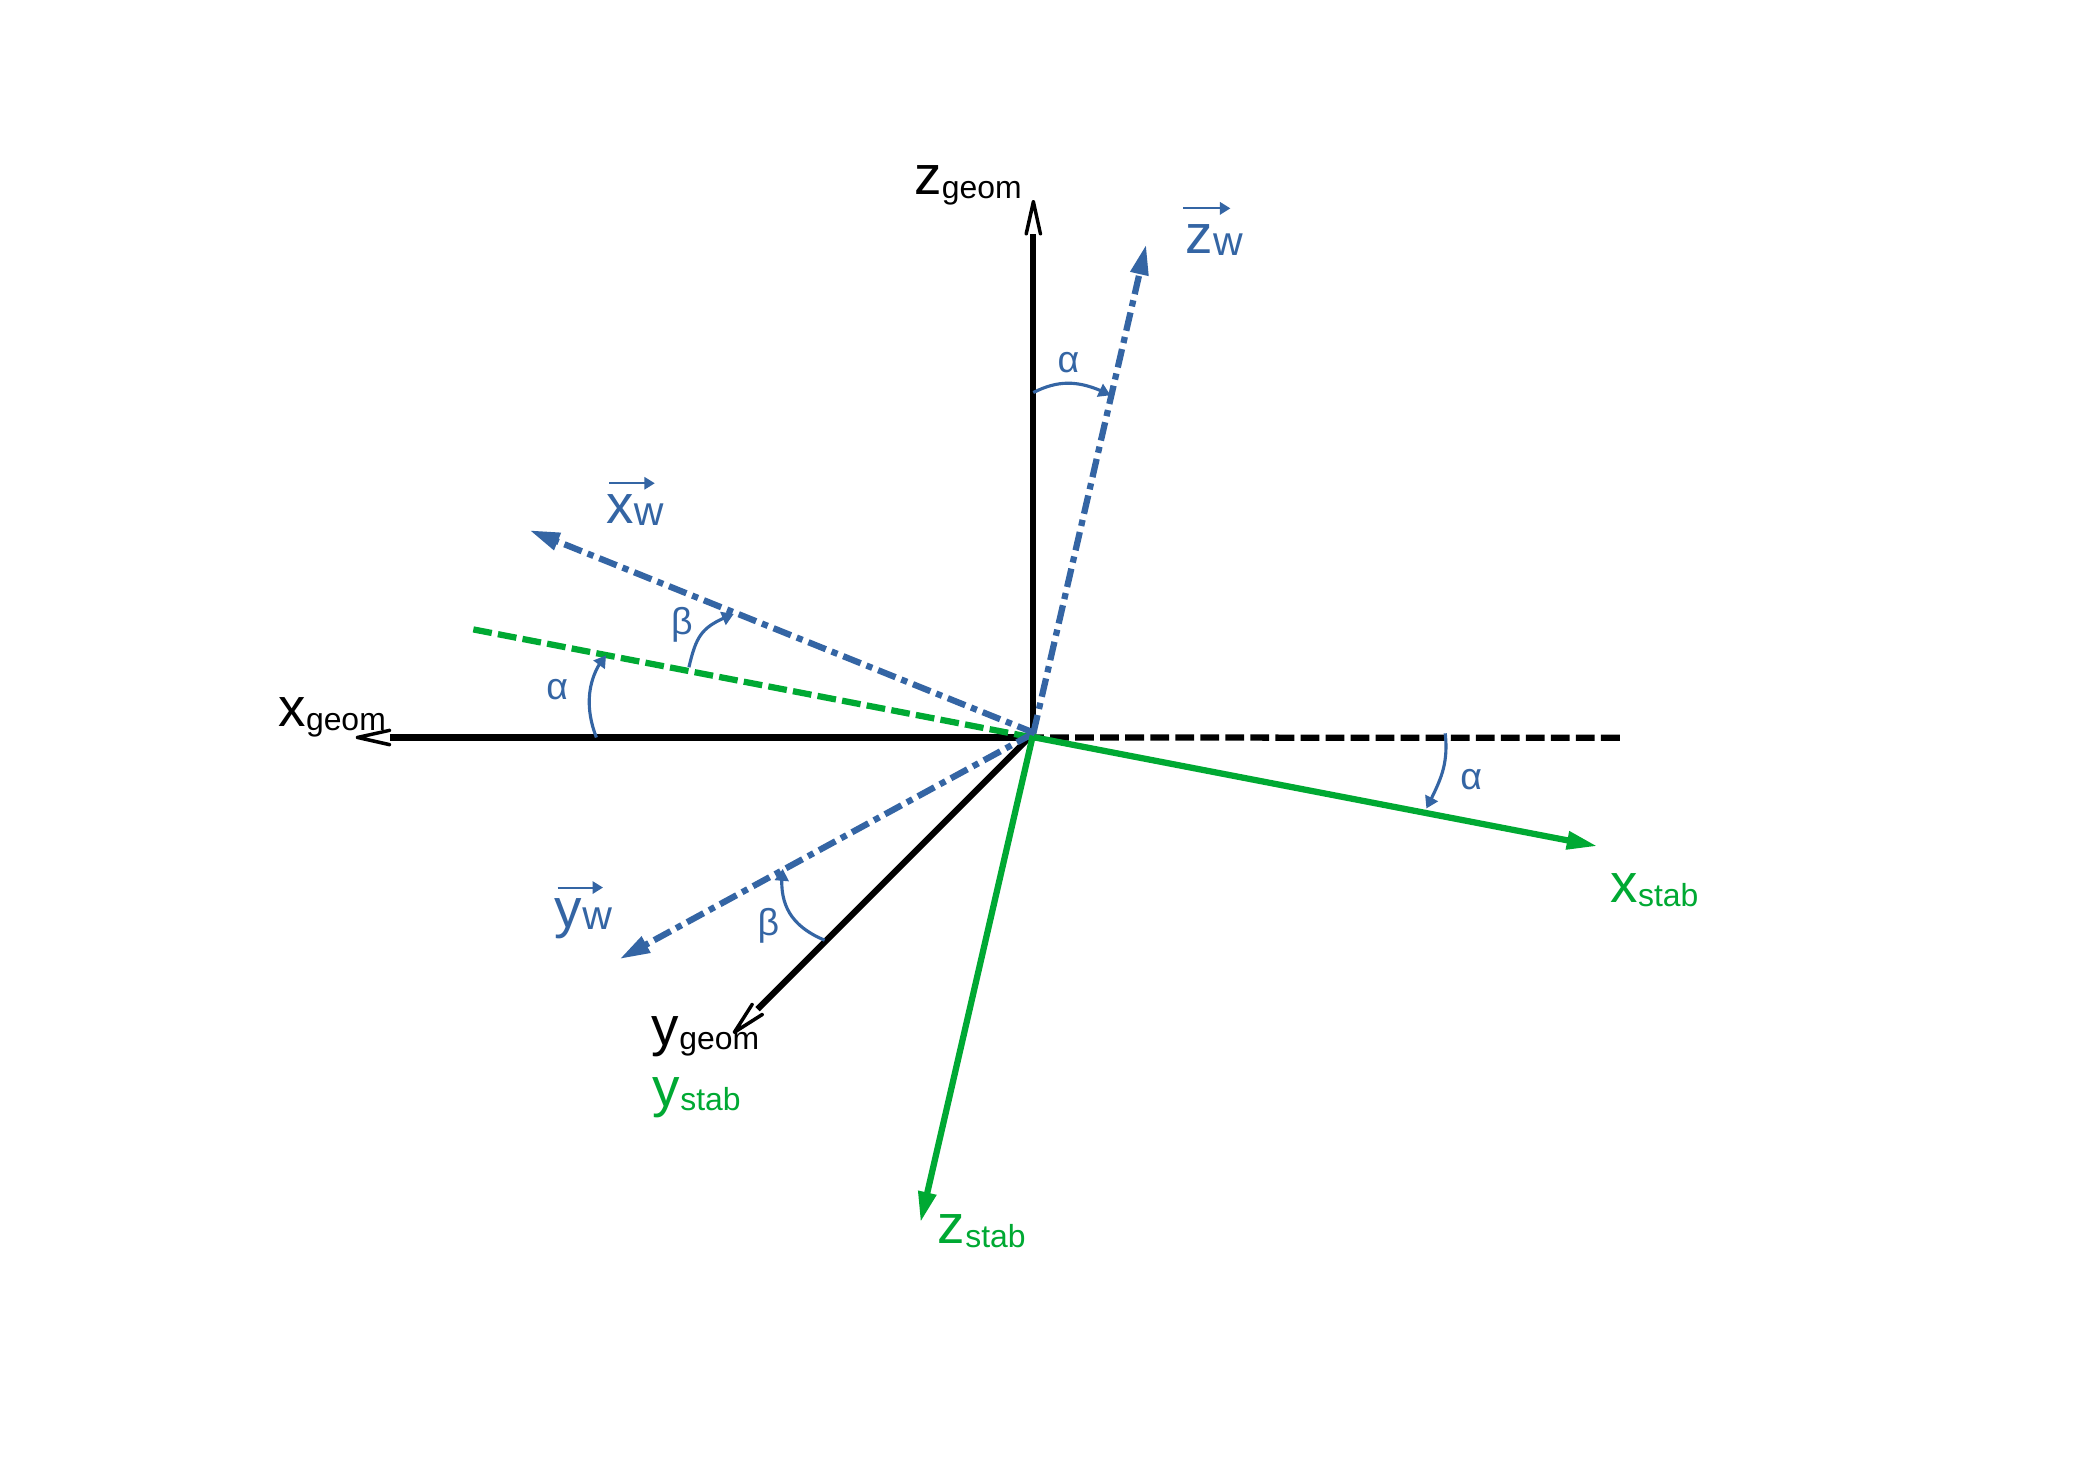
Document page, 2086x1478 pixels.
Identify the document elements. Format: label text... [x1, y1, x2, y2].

text_box xw [591, 466, 679, 561]
text_box yw [539, 870, 627, 965]
text_box ystab [638, 1049, 771, 1146]
text_box α [1043, 331, 1105, 396]
text_box zgeom [899, 137, 1071, 246]
text_box β [656, 592, 718, 656]
text_box α [1445, 747, 1507, 814]
text_box α [531, 658, 593, 727]
text_box ygeom [637, 988, 809, 1098]
text_box xgeom [263, 669, 401, 766]
text_box xstab [1595, 845, 1729, 942]
text_box zstab [923, 1186, 1056, 1283]
text_box β [743, 893, 804, 960]
text_box zw [1170, 196, 1259, 291]
